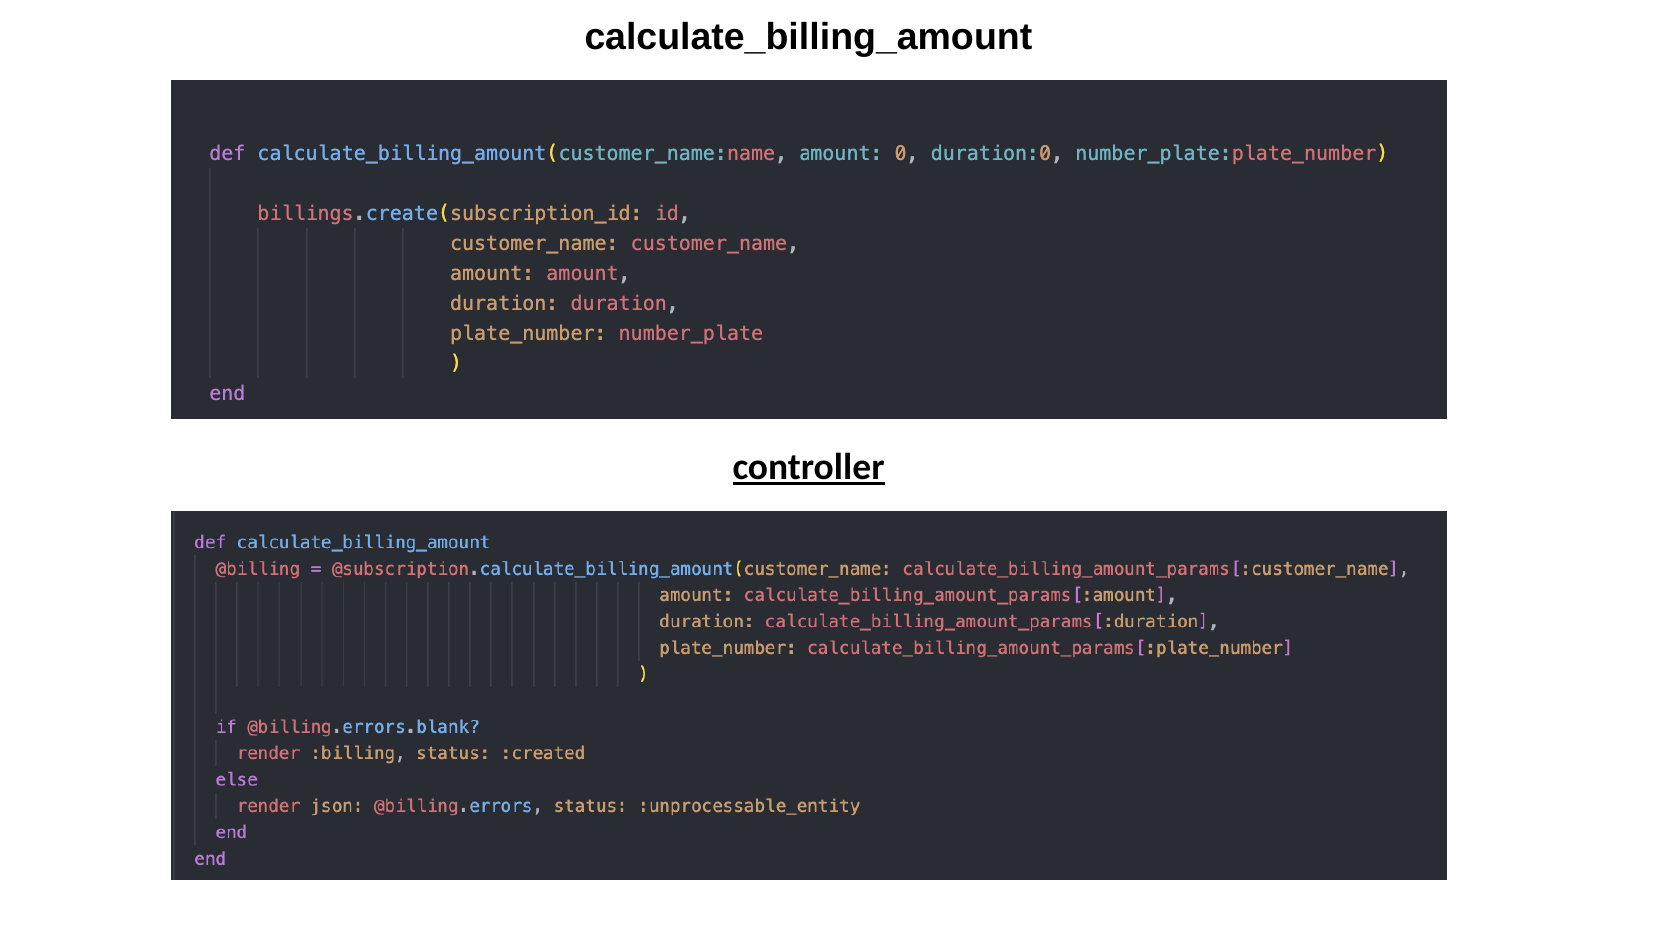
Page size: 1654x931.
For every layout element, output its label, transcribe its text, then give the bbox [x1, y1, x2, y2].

text_box controller [472, 434, 1145, 496]
title calculate_billing_amount [64, 0, 1553, 82]
picture [171, 81, 1447, 419]
picture [171, 511, 1447, 880]
